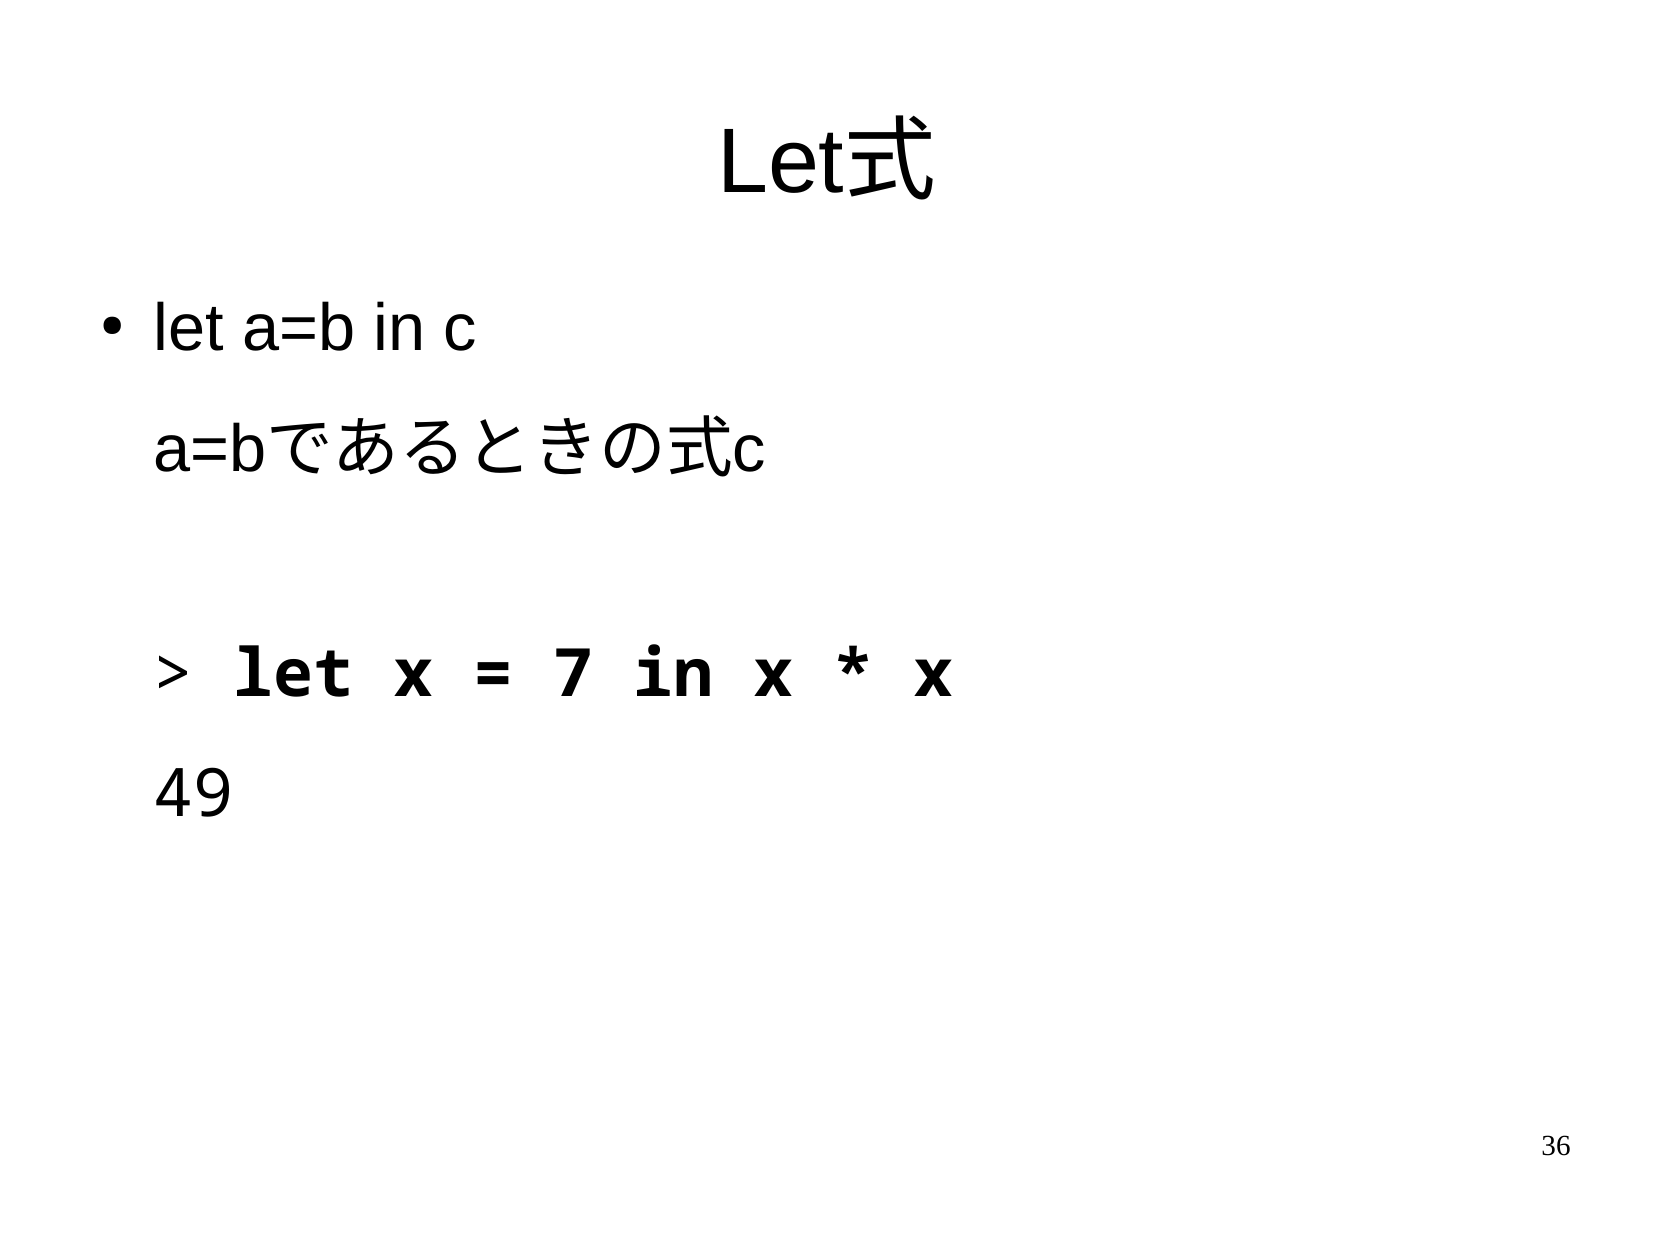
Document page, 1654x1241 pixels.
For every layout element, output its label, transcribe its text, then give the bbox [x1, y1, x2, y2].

title Let式 [82, 49, 1571, 257]
list let a=b in c a=bであるときの式c > let x = 7 in x * x 49 [82, 290, 1571, 1010]
